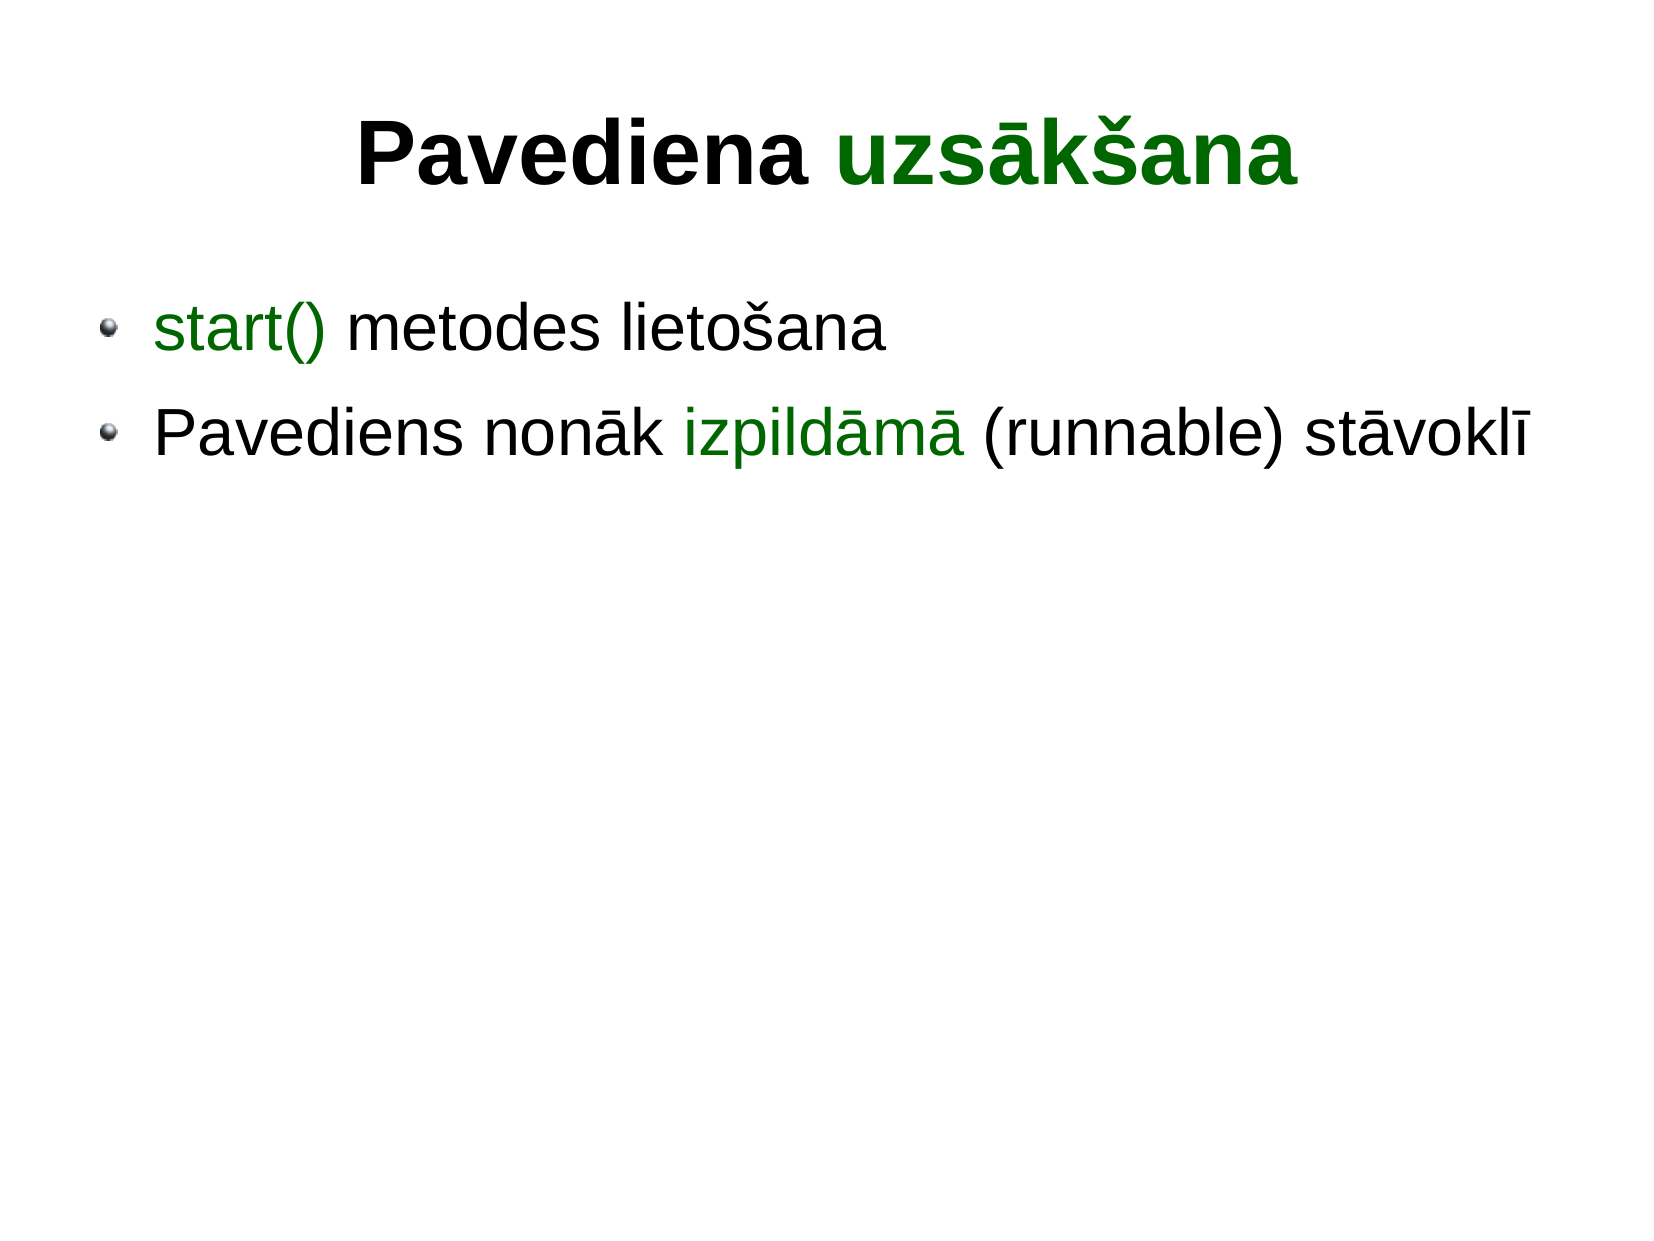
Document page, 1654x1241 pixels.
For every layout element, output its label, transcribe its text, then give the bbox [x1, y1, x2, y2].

list start() metodes lietošana Pavediens nonāk izpildāmā (runnable) stāvoklī [82, 290, 1538, 1010]
title Pavediena uzsākšana [82, 49, 1571, 257]
